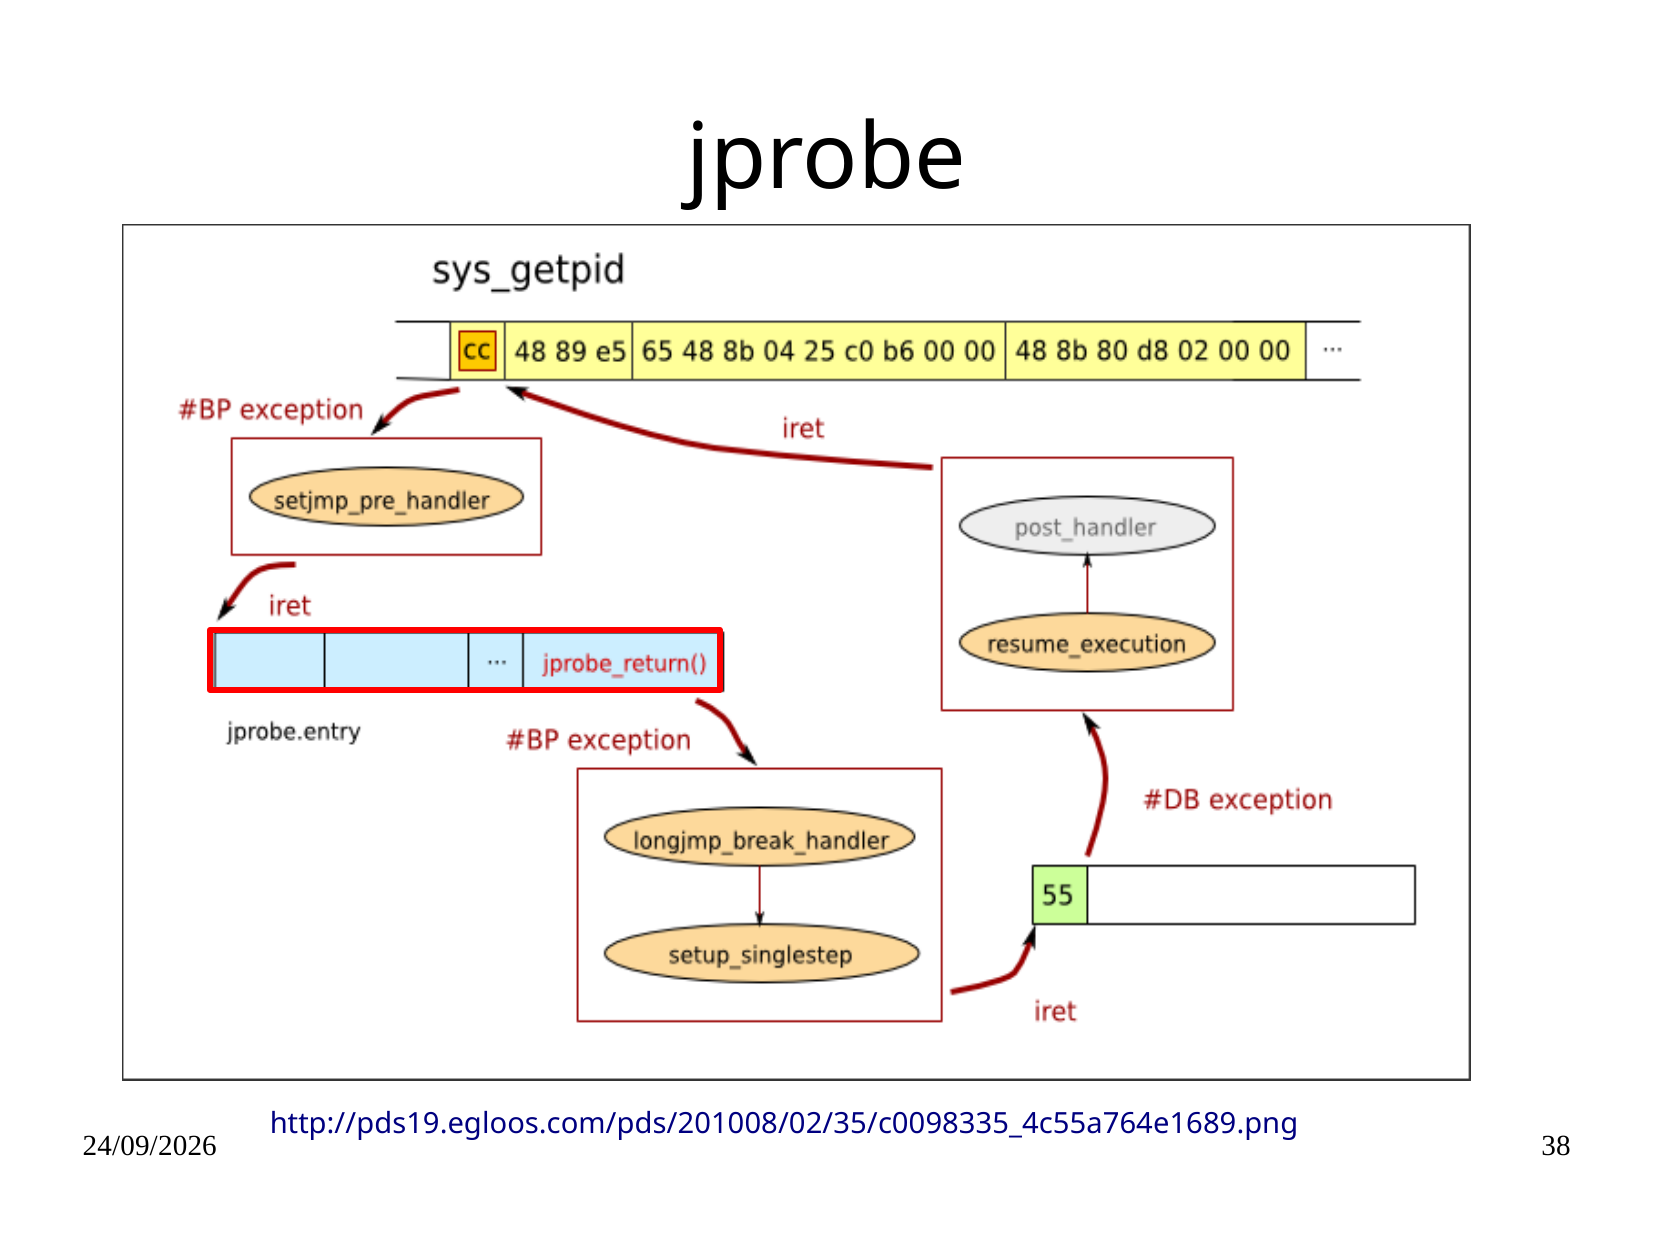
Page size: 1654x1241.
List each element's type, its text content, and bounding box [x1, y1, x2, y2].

title jprobe [82, 49, 1571, 257]
picture [122, 224, 1471, 1081]
text_box http://pds19.egloos.com/pds/201008/02/35/c0098335_4c55a764e1689.png [255, 1095, 1315, 1152]
